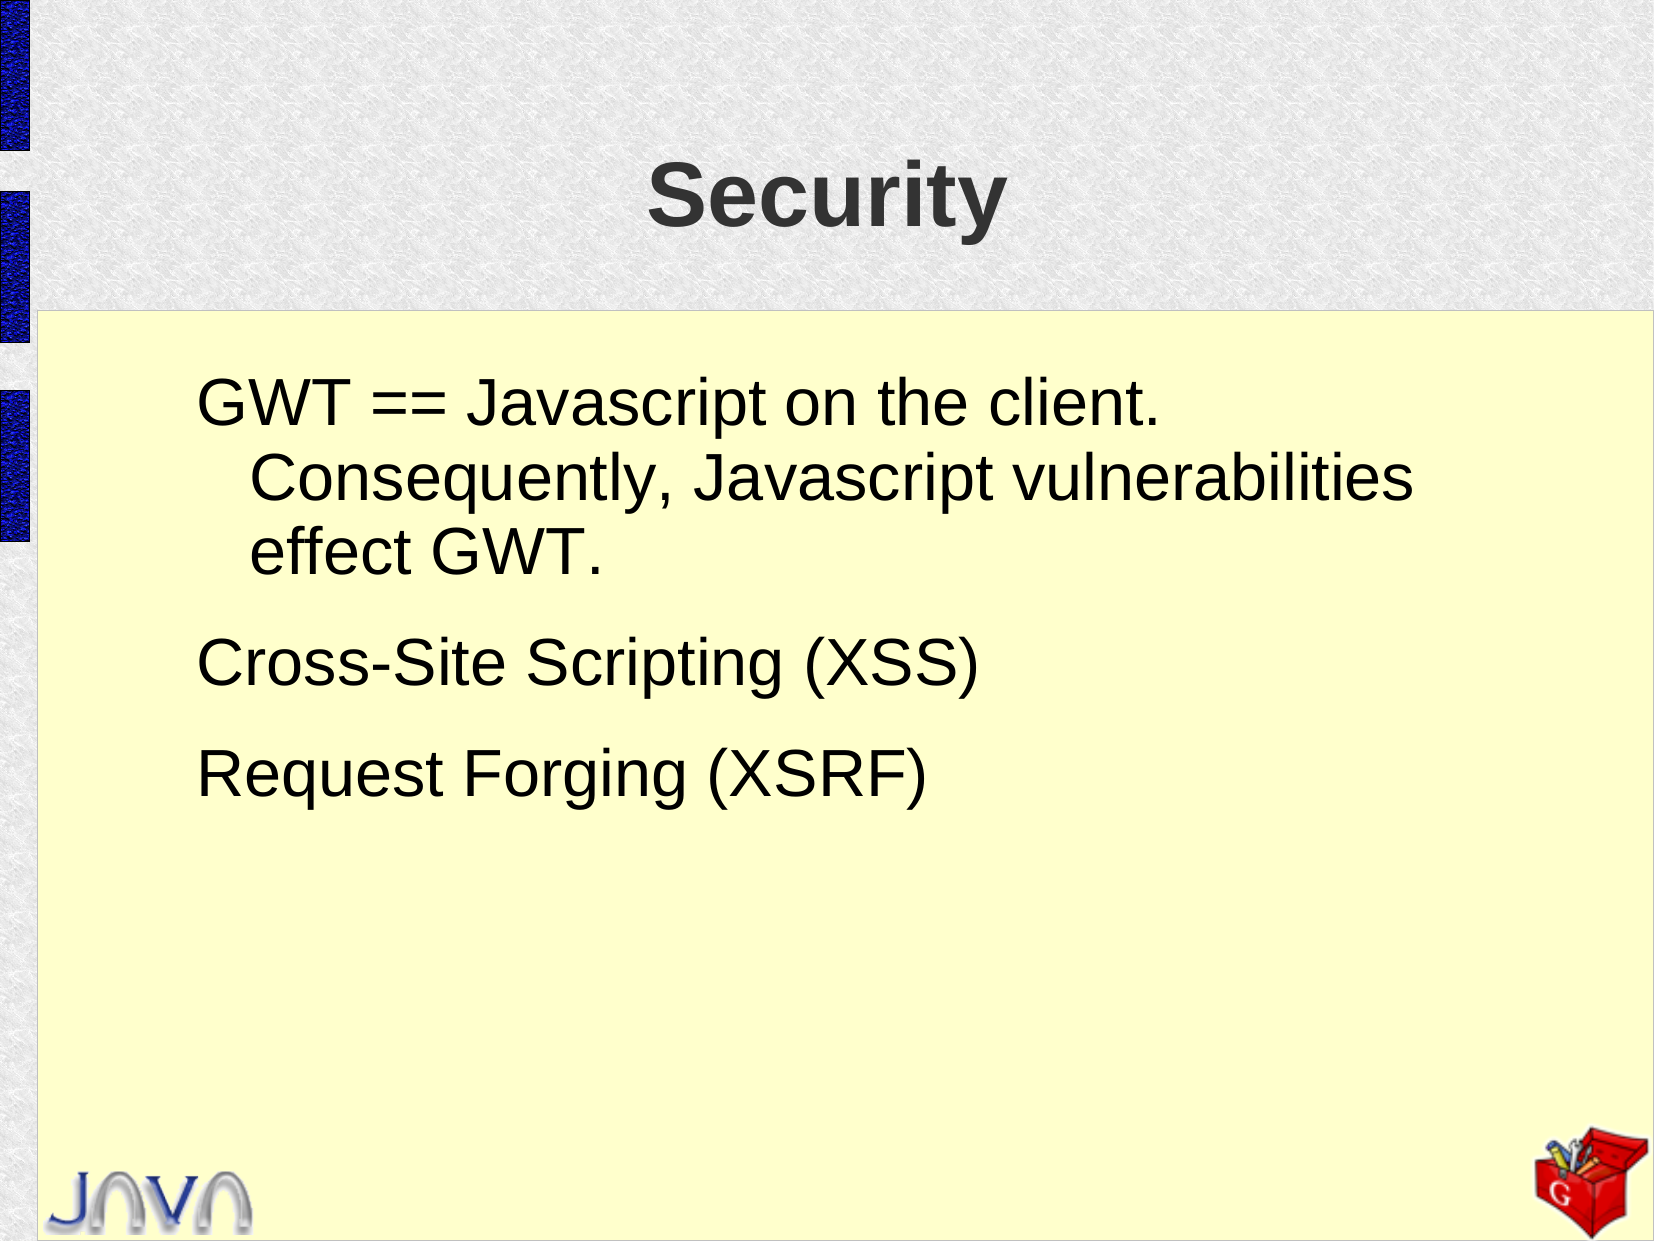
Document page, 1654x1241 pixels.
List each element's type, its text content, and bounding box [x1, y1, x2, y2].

list GWT == Javascript on the client. Consequently, Javascript vulnerabilities effect GWT. Cross-Site Scripting (XSS) Request Forging (XSRF) [178, 364, 1570, 1147]
picture [1525, 1118, 1654, 1241]
picture [1, 192, 29, 342]
title Security [121, 91, 1534, 299]
picture [0, 0, 1654, 1241]
picture [1, 391, 29, 541]
picture [1, 1, 29, 150]
picture [43, 1162, 263, 1235]
